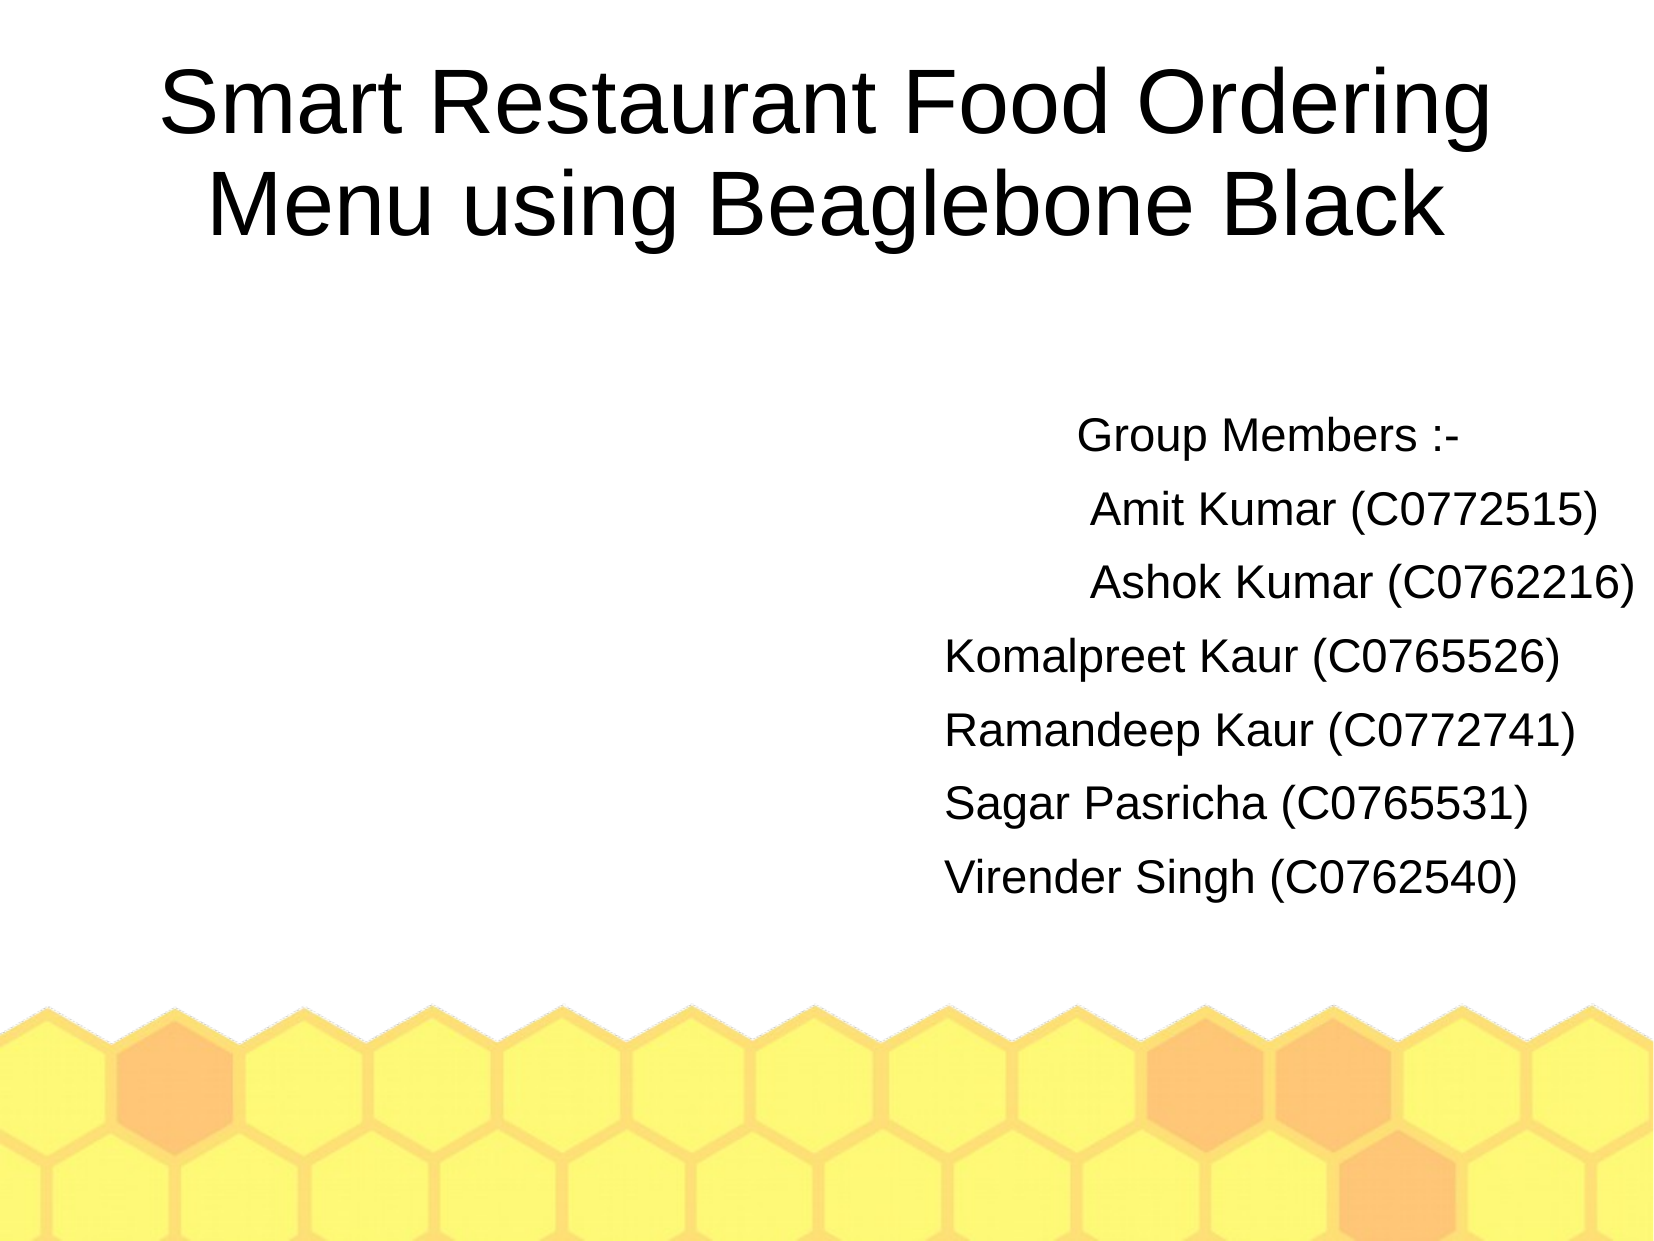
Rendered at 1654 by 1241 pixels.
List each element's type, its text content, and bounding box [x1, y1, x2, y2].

list Group Members :- Amit Kumar (C0772515) Ashok Kumar (C0762216) Komalpreet Kaur (C0765526) Ramandeep Kaur (C0772741) Sagar Pasricha (C0765531) Virender Singh (C0762540) [602, 261, 1654, 981]
title Smart Restaurant Food Ordering Menu using Beaglebone Black [82, 49, 1571, 257]
picture [0, 1001, 1654, 1241]
